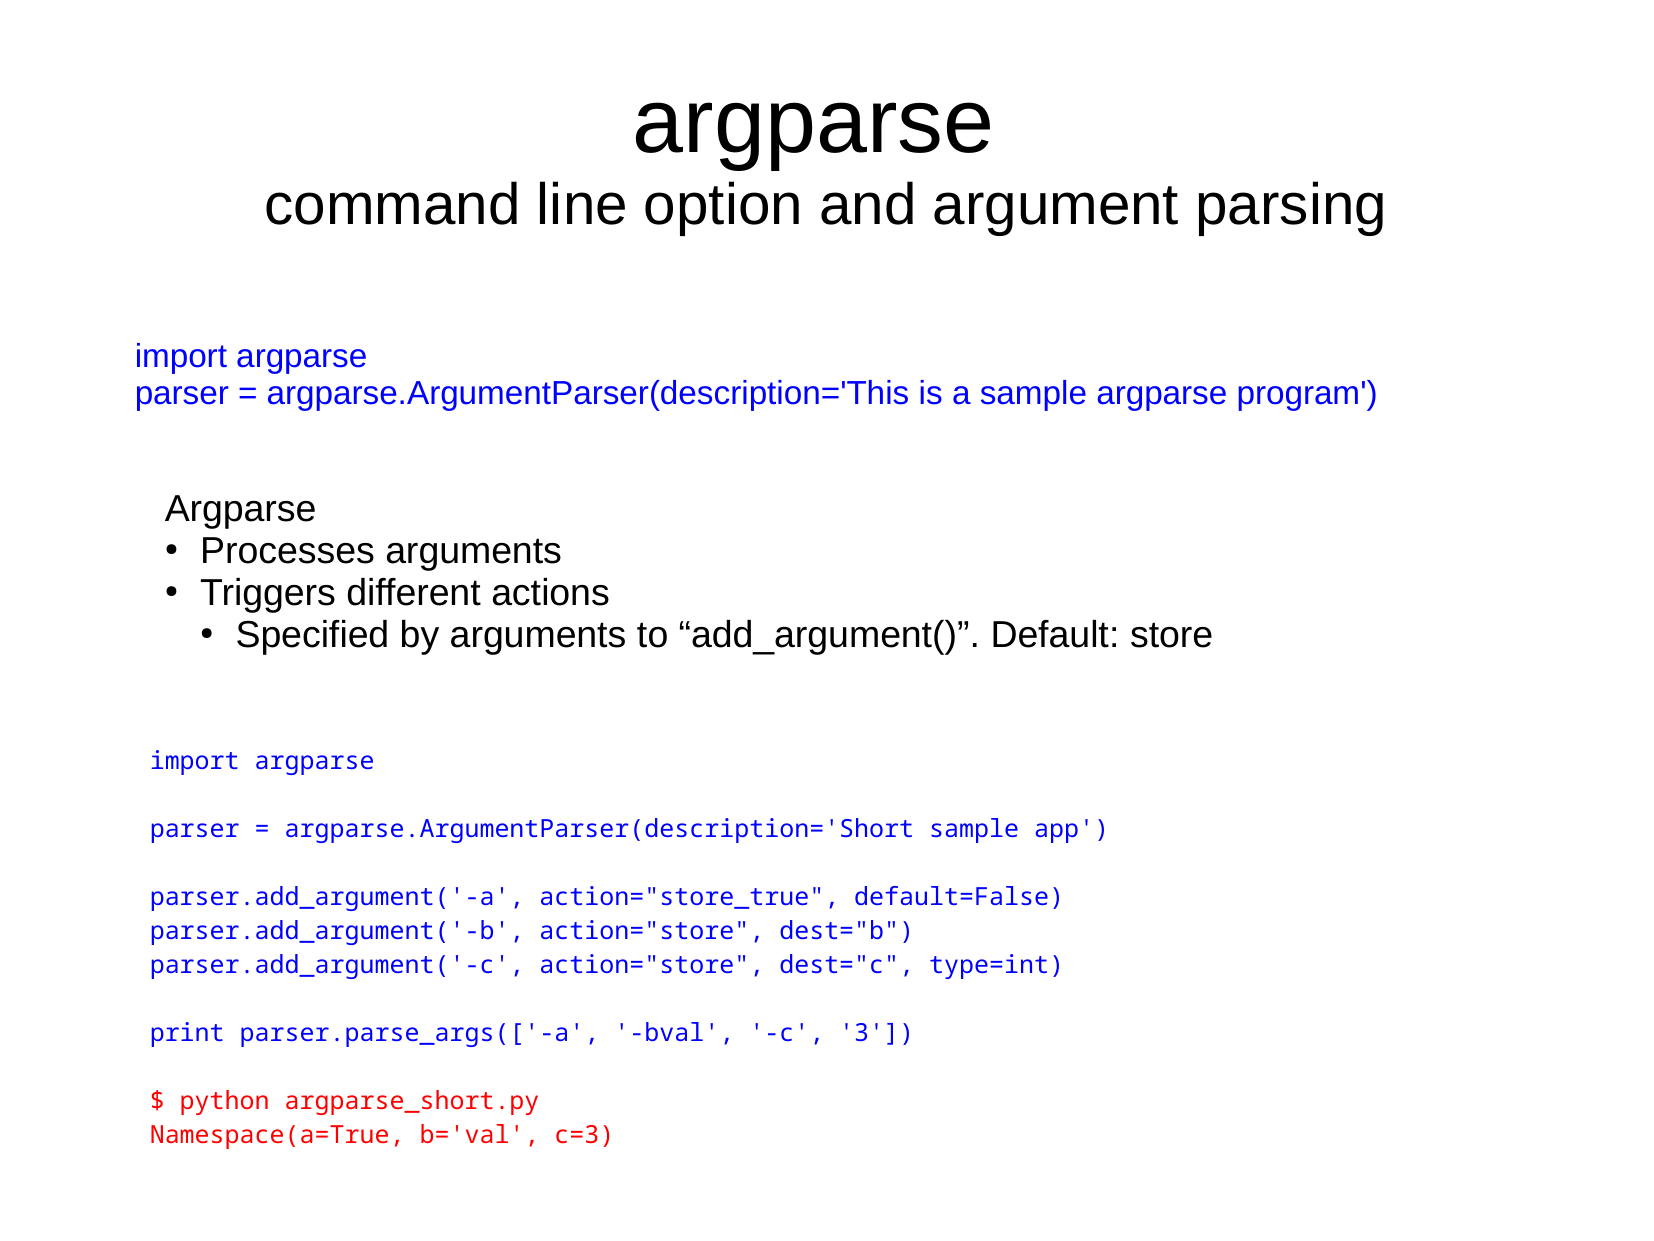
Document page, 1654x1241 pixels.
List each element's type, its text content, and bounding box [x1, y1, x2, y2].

title argparse command line option and argument parsing [82, 49, 1571, 257]
text_box Argparse Processes arguments Triggers different actions Specified by arguments to “add_argument()”. Default: store [150, 480, 1456, 663]
text_box import argparse parser = argparse.ArgumentParser(description='This is a sample argparse program') [120, 330, 1486, 456]
text_box import argparse parser = argparse.ArgumentParser(description='Short sample app') parser.add_argument('-a', action="store_true", default=False) parser.add_argument('-b', action="store", dest="b") parser.add_argument('-c', action="store", dest="c", type=int) print parser.parse_args(['-a', '-bval', '-c', '3']) $ python argparse_short.py Namespace(a=True, b='val', c=3) [135, 735, 1501, 1127]
